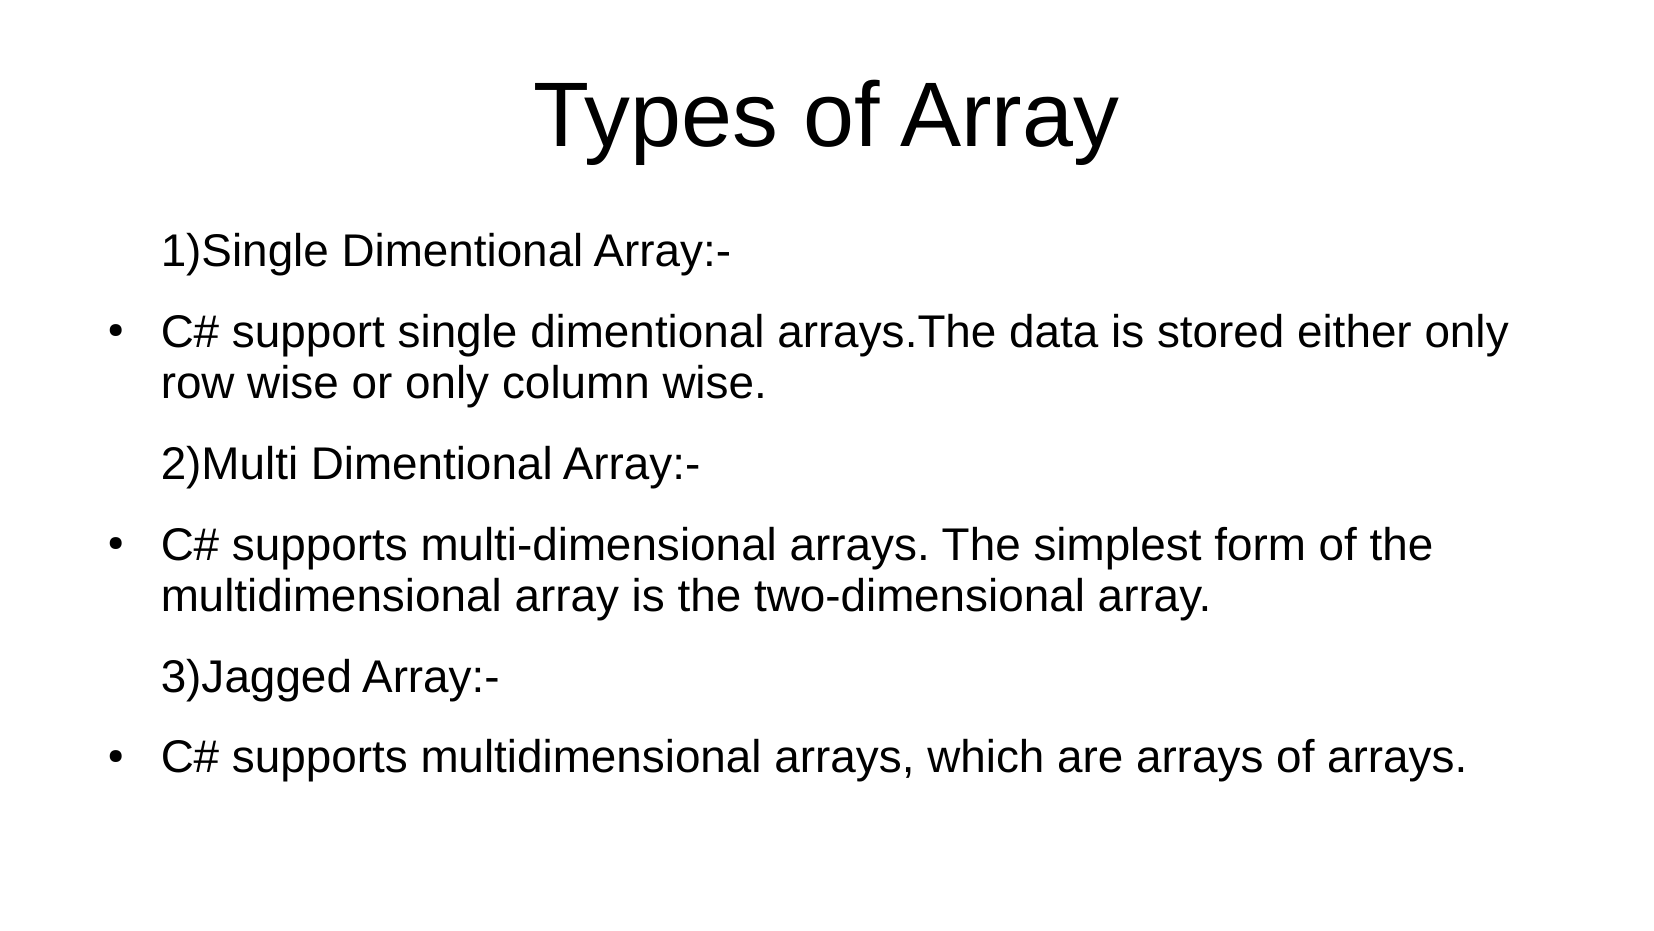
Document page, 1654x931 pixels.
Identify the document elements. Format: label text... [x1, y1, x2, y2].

list 1)Single Dimentional Array:- C# support single dimentional arrays.The data is stored either only row wise or only column wise. 2)Multi Dimentional Array:- C# supports multi-dimensional arrays. The simplest form of the multidimensional array is the two-dimensional array. 3)Jagged Array:- C# supports multidimensional arrays, which are arrays of arrays. [90, 225, 1579, 886]
title Types of Array [82, 37, 1571, 193]
